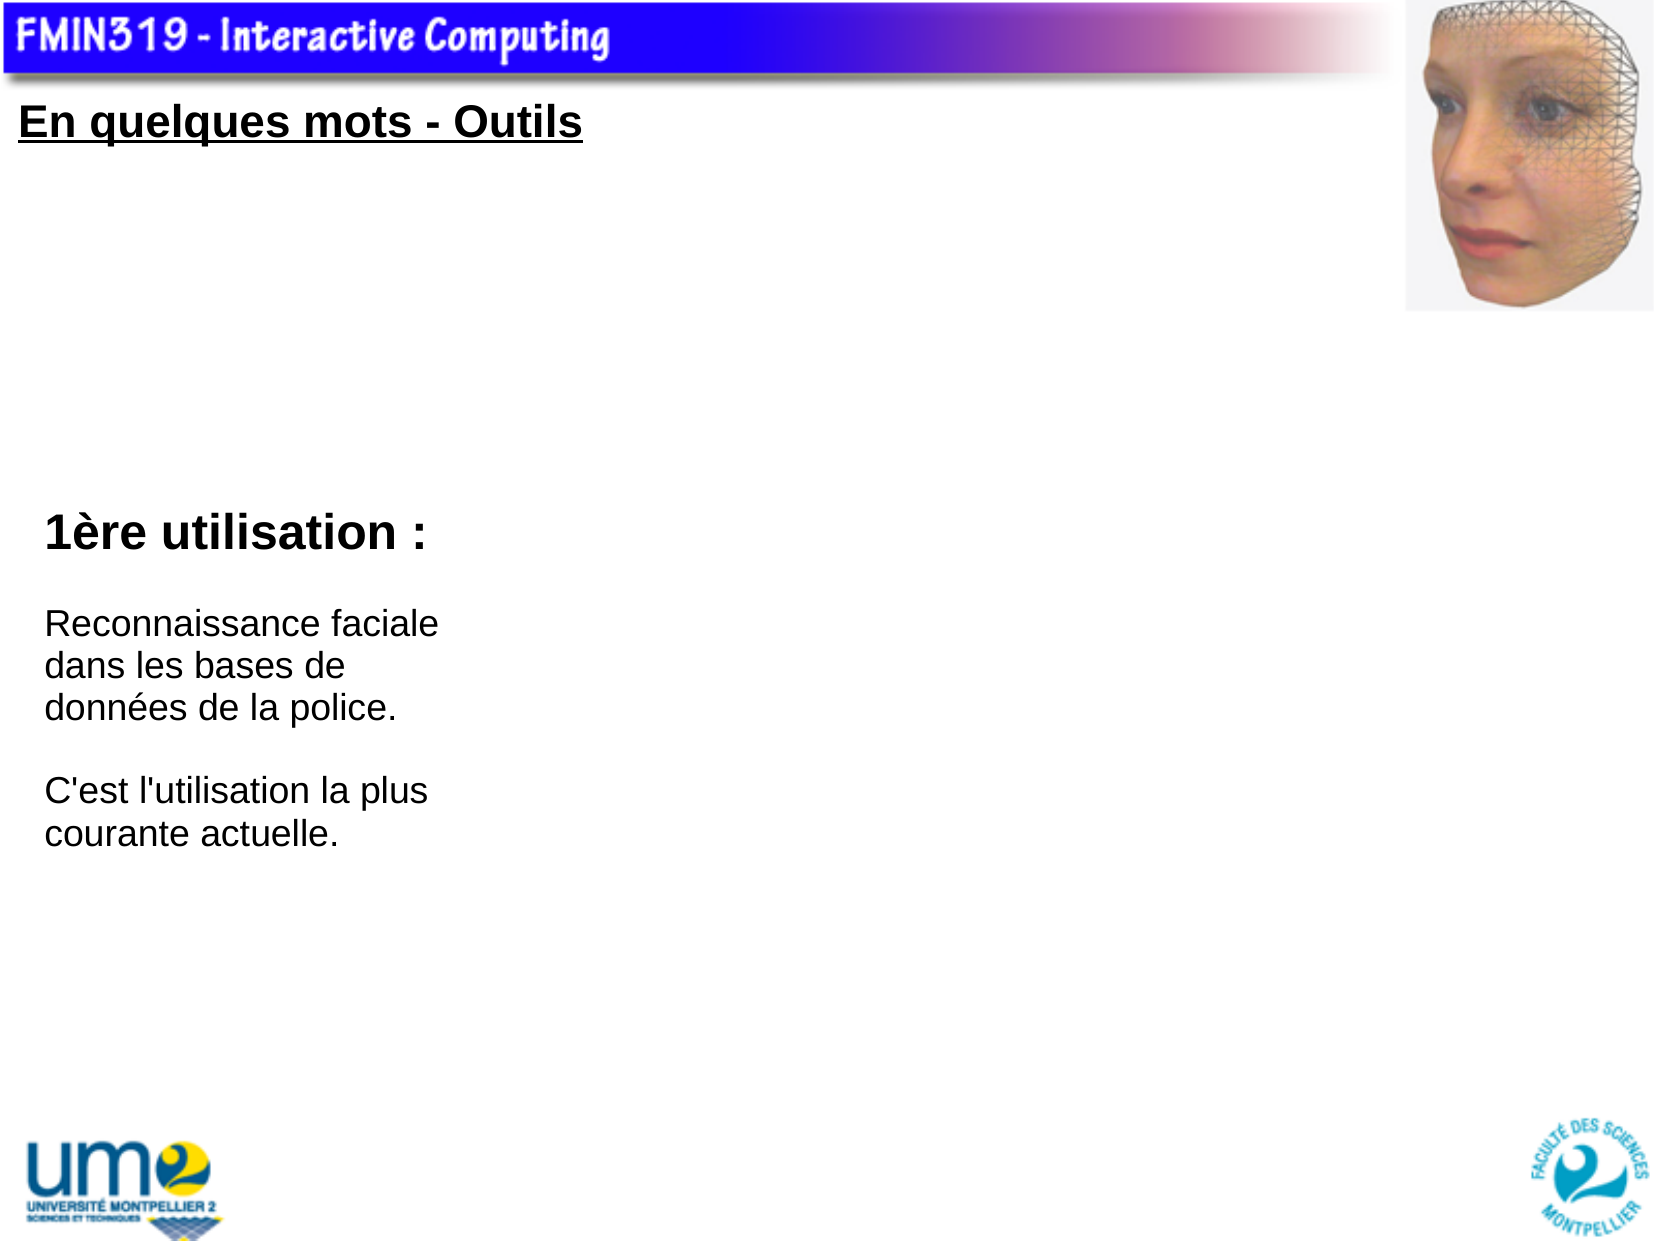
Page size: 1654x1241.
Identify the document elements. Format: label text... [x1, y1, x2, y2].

picture [0, 0, 1654, 1241]
text_box En quelques mots - Outils [3, 88, 1654, 324]
text_box 1ère utilisation : Reconnaissance faciale dans les bases de données de la police. C'est l'utilisation la plus courante actuelle. [29, 496, 473, 863]
